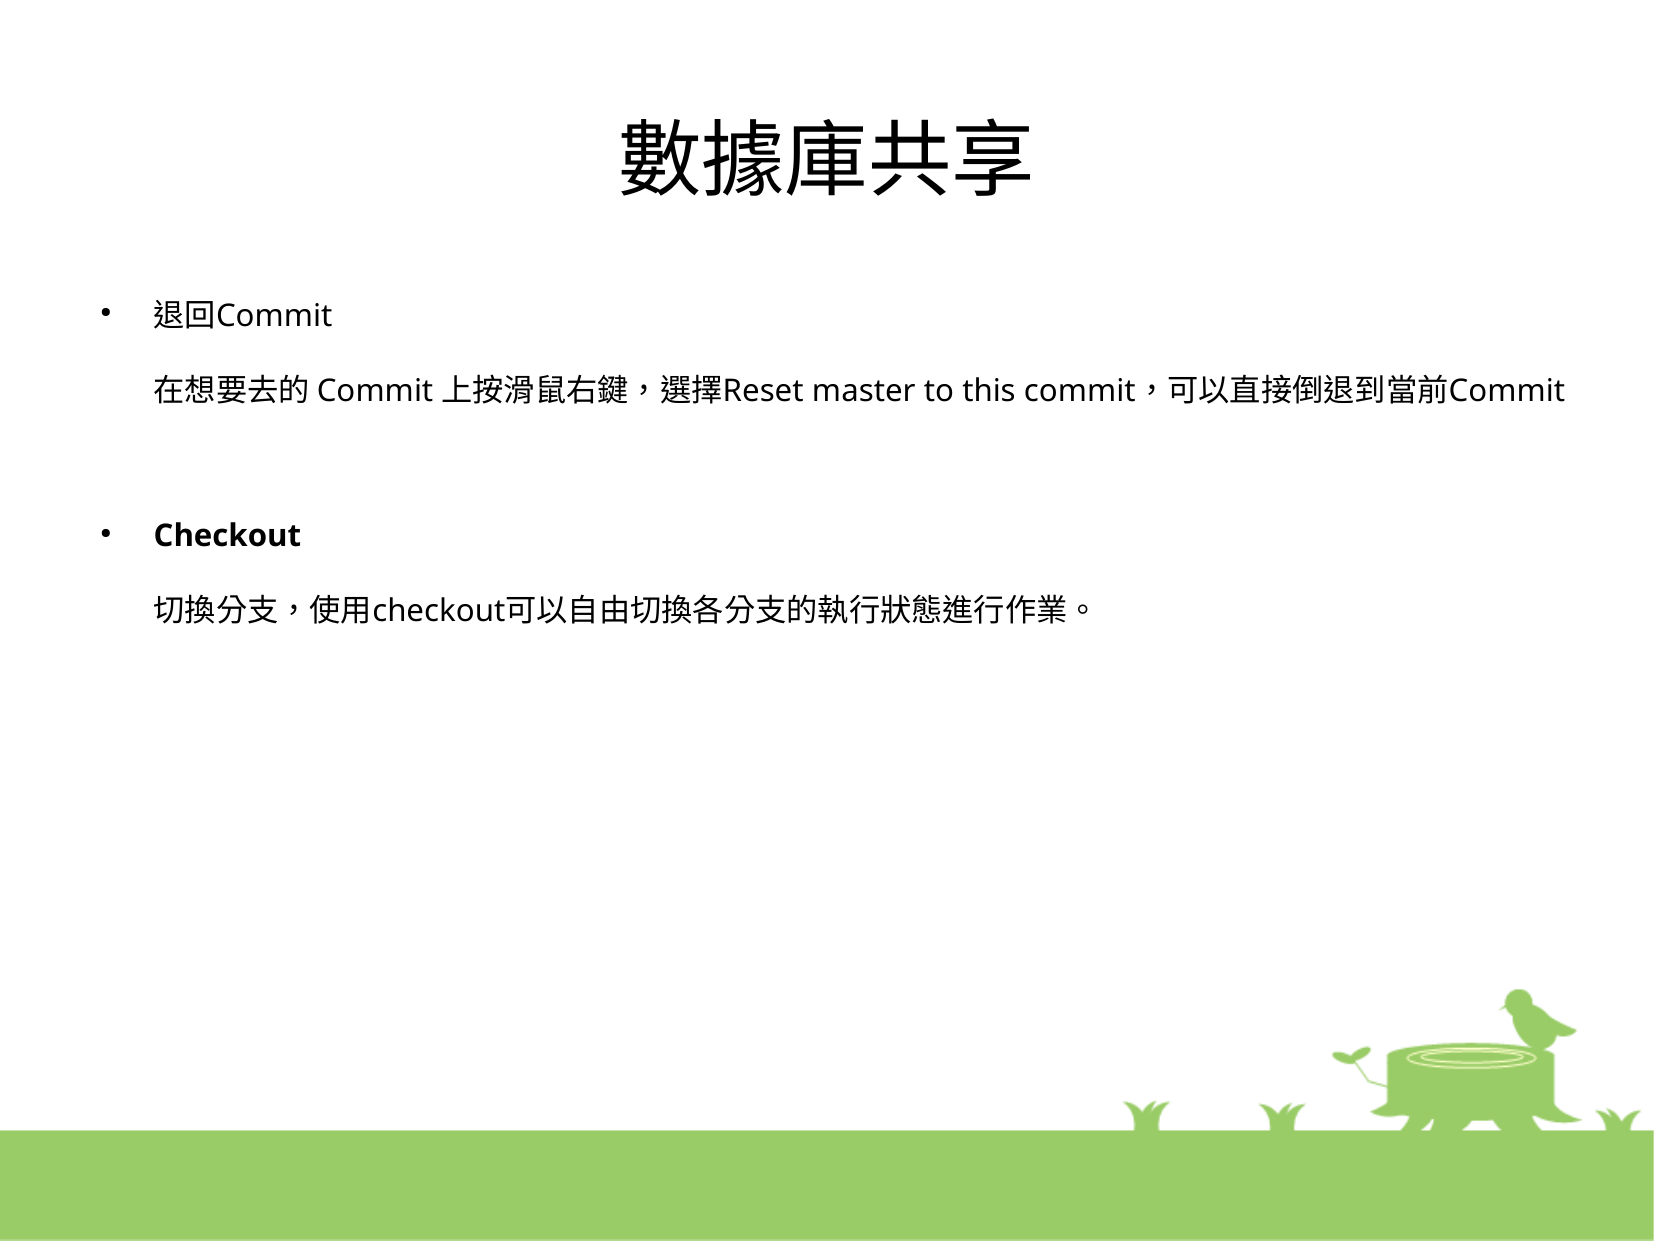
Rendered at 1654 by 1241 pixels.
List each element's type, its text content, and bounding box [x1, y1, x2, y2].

list 退回Commit 在想要去的 Commit 上按滑鼠右鍵，選擇Reset master to this commit，可以直接倒退到當前Commit Checkout 切換分支，使用checkout可以自由切換各分支的執行狀態進行作業。 [82, 290, 1571, 1010]
picture [0, 0, 1654, 1241]
title 數據庫共享 [82, 49, 1571, 257]
